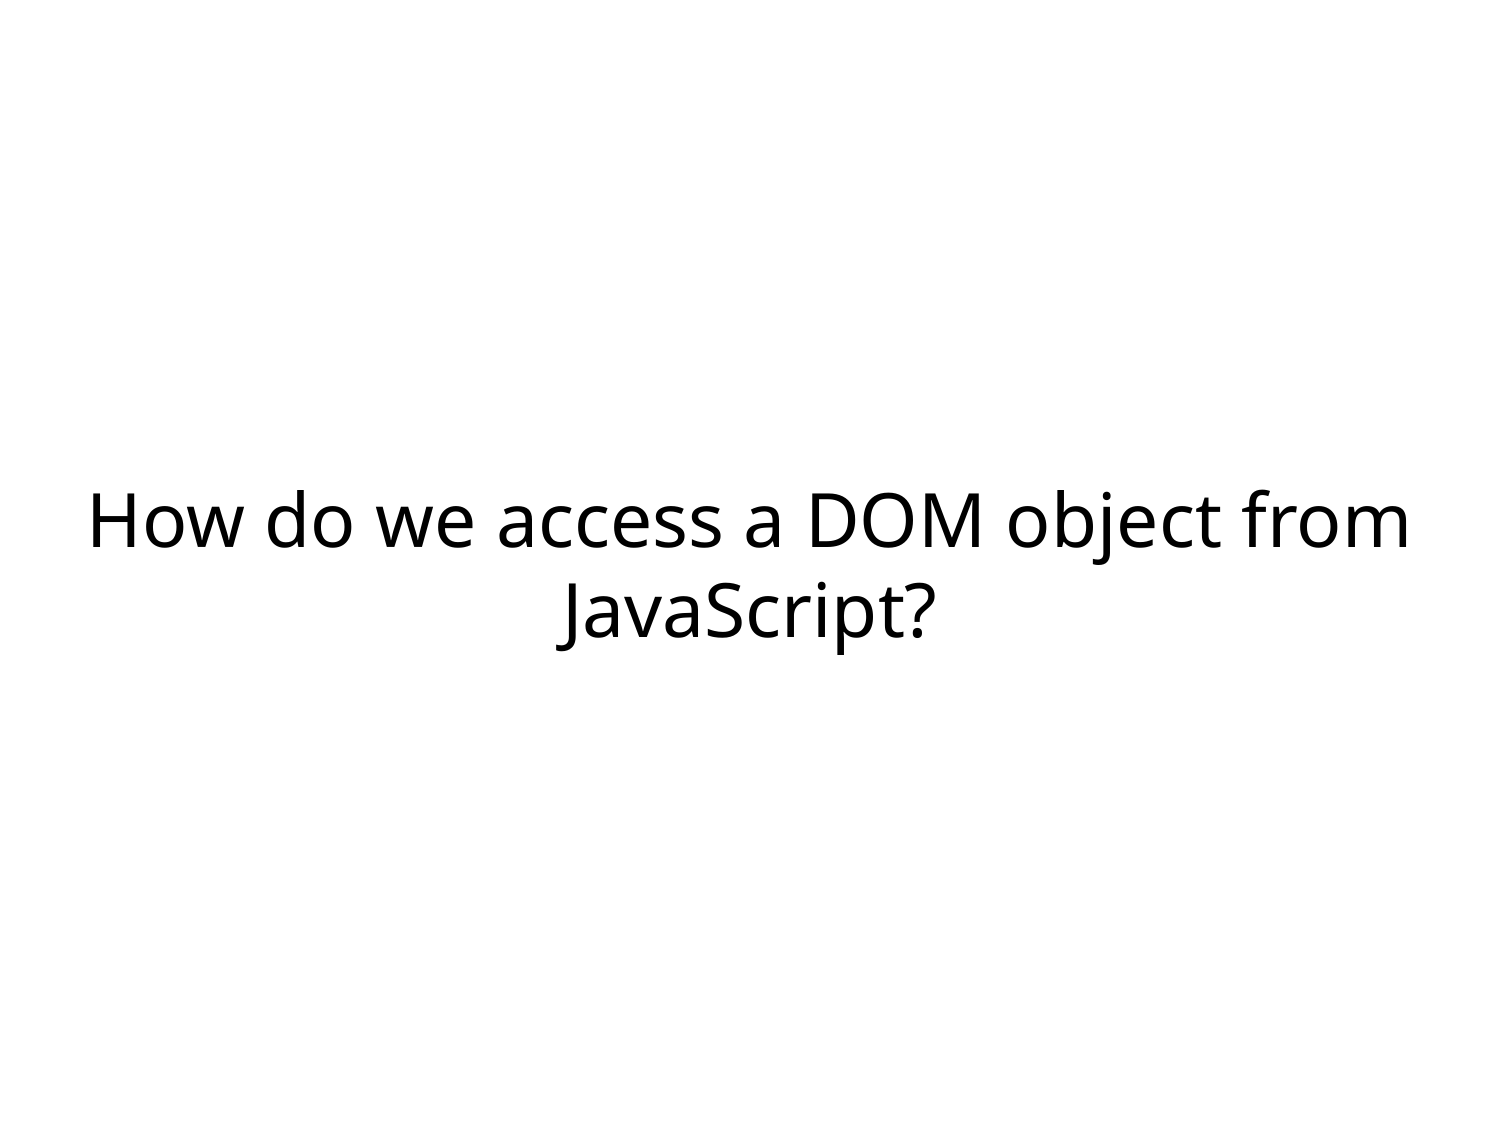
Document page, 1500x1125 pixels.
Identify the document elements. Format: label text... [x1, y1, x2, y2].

title How do we access a DOM object from JavaScript? [51, 470, 1449, 655]
